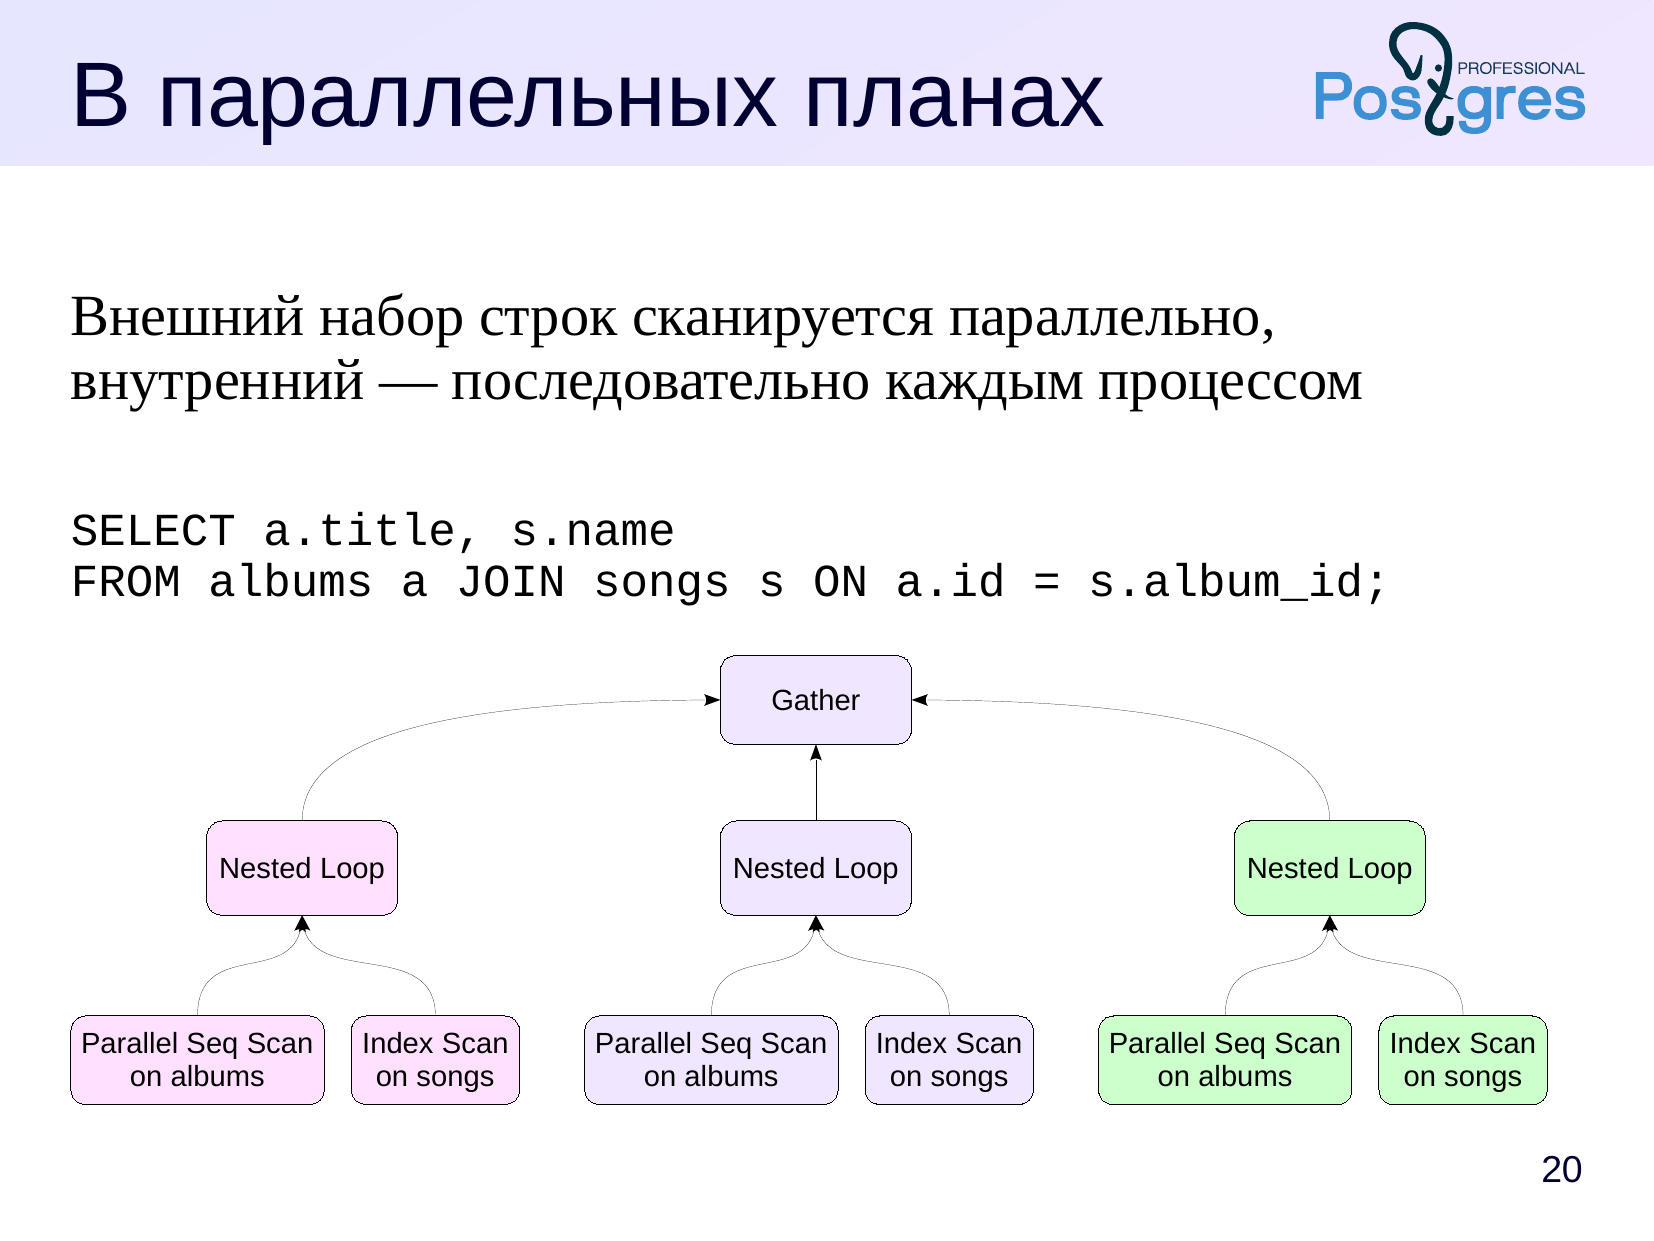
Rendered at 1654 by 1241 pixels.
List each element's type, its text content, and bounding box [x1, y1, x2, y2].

list Внешний набор строк сканируется параллельно, внутренний — последовательно каждым процессом SELECT a.title, s.name FROM albums a JOIN songs s ON a.id = s.album_id; [70, 283, 1583, 1141]
text_box Index Scan on songs [351, 1015, 520, 1105]
title В параллельных планах [70, 43, 1261, 151]
text_box Parallel Seq Scan on albums [584, 1015, 839, 1105]
text_box Nested Loop [720, 820, 912, 916]
text_box Nested Loop [206, 820, 398, 916]
text_box Index Scan on songs [1378, 1015, 1548, 1105]
text_box Gather [720, 655, 912, 745]
text_box Index Scan on songs [865, 1015, 1034, 1105]
text_box Nested Loop [1234, 820, 1426, 916]
text_box Parallel Seq Scan on albums [70, 1015, 325, 1105]
text_box Parallel Seq Scan on albums [1098, 1015, 1352, 1105]
